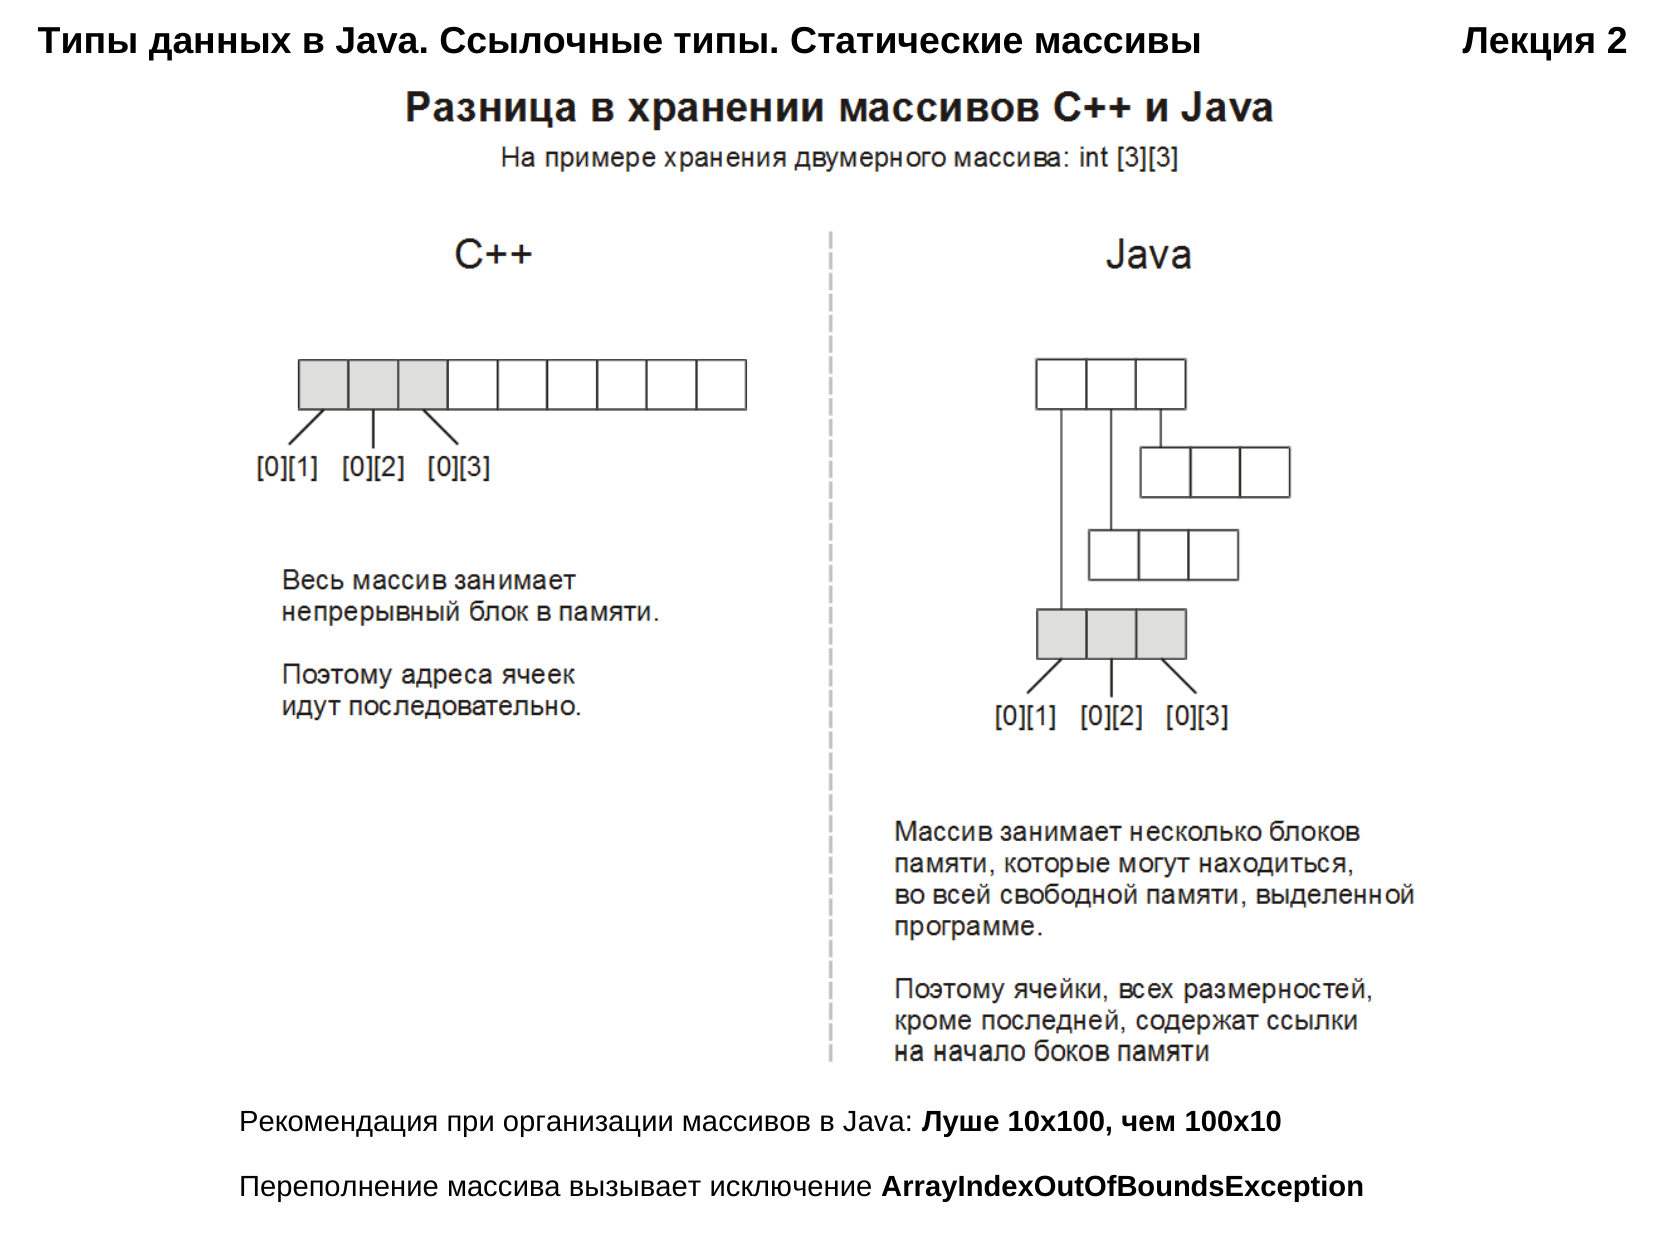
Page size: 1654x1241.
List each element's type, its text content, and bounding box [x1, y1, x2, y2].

text_box Рекомендация при организации массивов в Java: Луше 10х100, чем 100х10 Переполнение массива вызывает исключение ArrayIndexOutOfBoundsException [224, 1098, 1568, 1225]
text_box Типы данных в Java. Ссылочные типы. Статические массивы Лекция 2 [35, 24, 1630, 96]
picture [244, 80, 1430, 1075]
